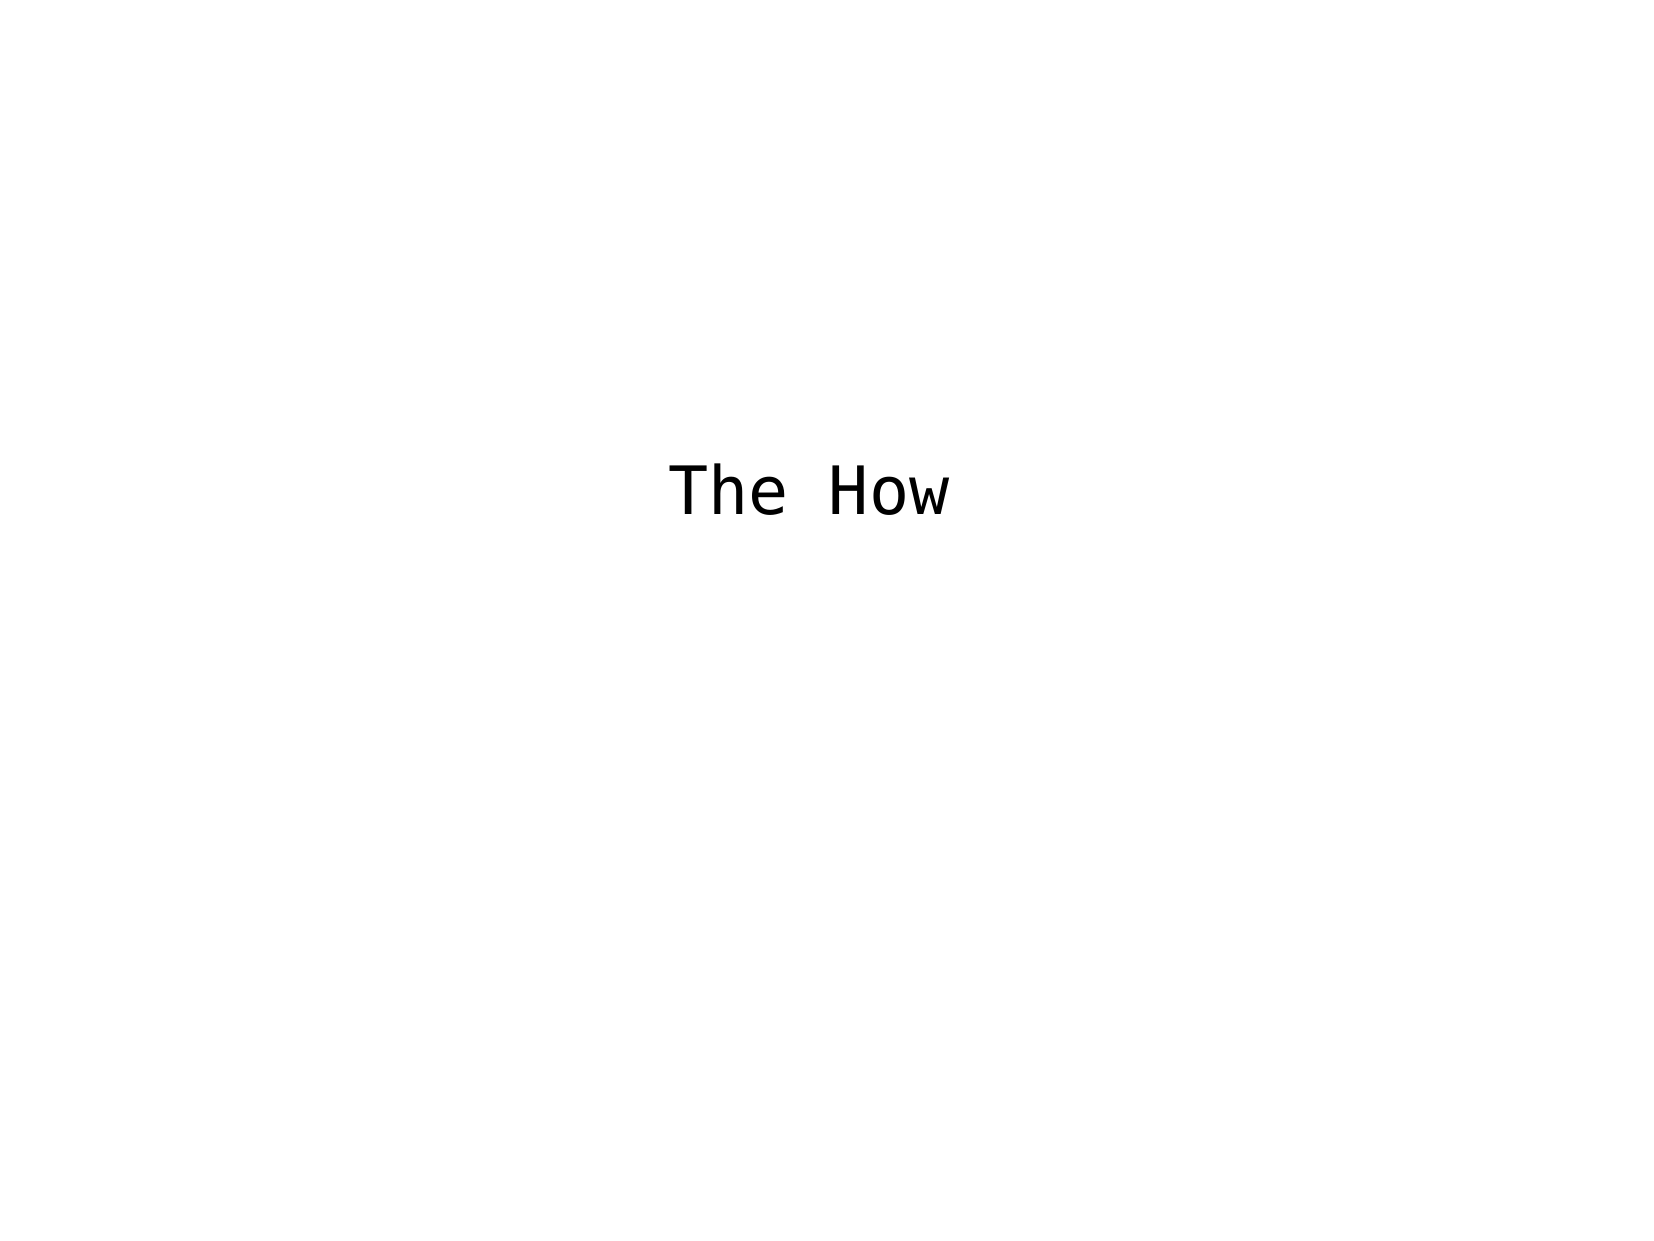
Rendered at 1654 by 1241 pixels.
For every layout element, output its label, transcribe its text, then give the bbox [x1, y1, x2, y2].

text_box The How [206, 295, 1388, 723]
